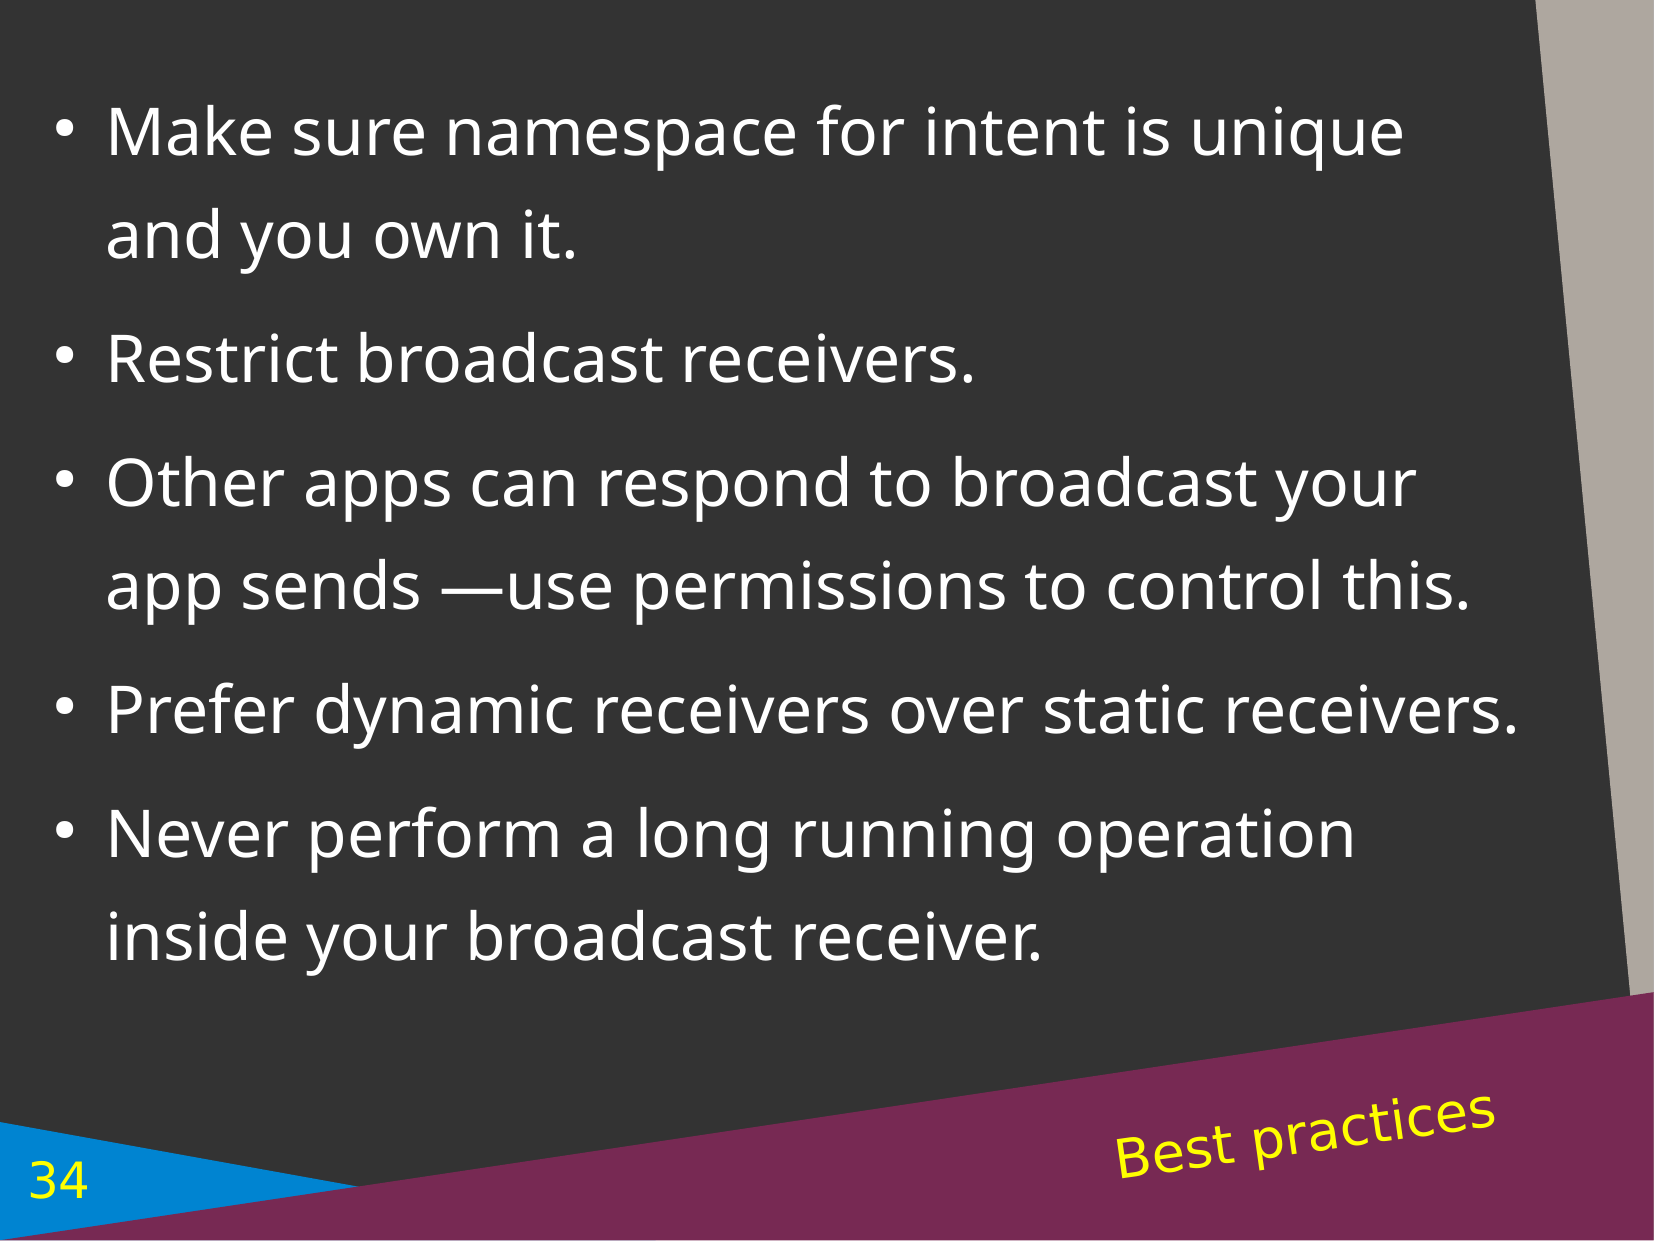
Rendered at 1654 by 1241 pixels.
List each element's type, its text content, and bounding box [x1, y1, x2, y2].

title Best practices [956, 995, 1654, 1241]
list Make sure namespace for intent is unique and you own it. Restrict broadcast receivers. Other apps can respond to broadcast your app sends —use permissions to control this. Prefer dynamic receivers over static receivers. Never perform a long running operation inside your broadcast receiver. [35, 59, 1524, 993]
